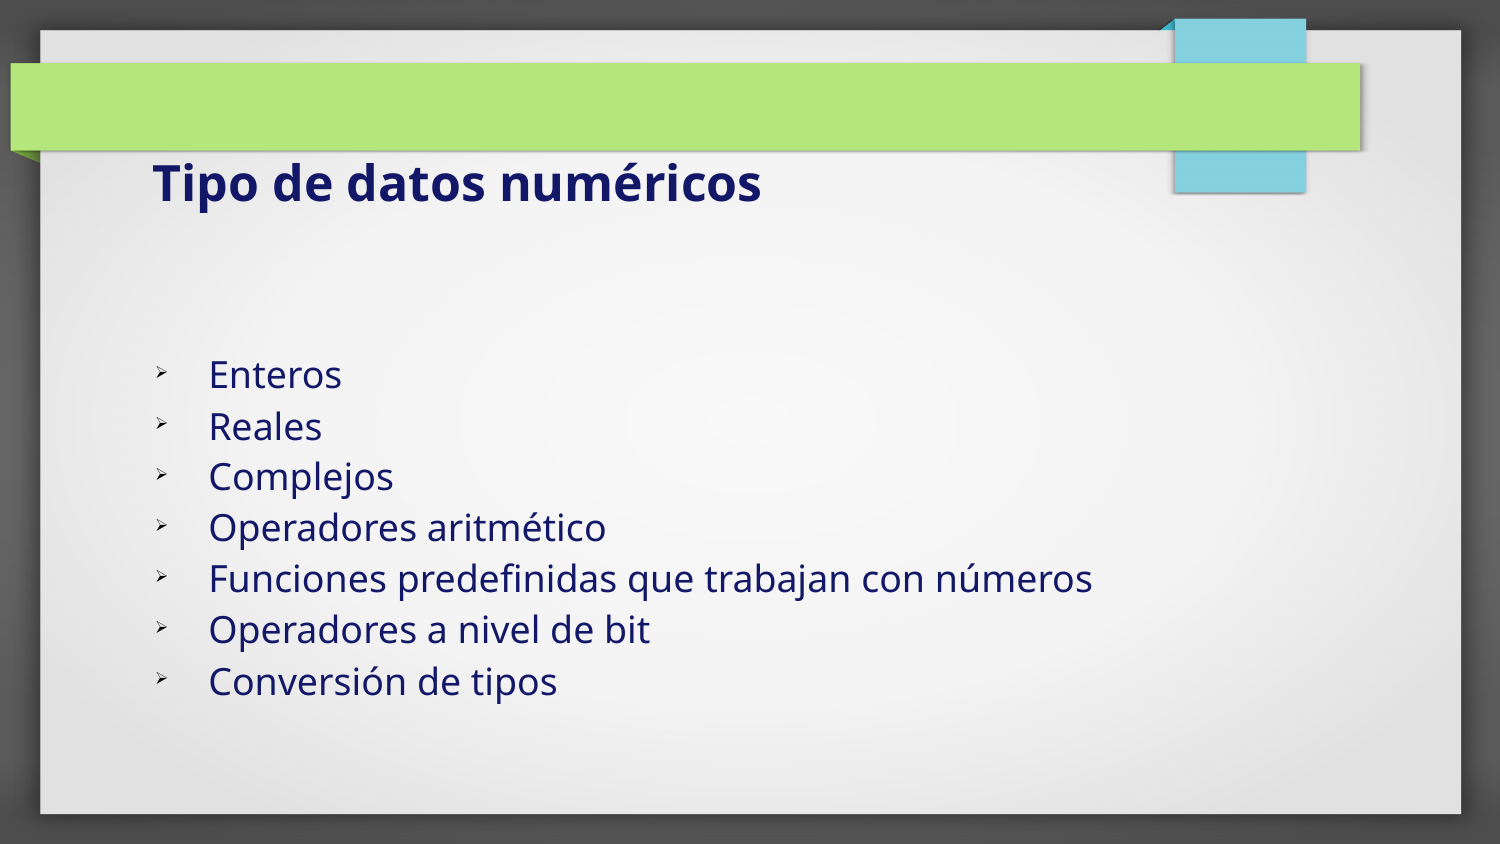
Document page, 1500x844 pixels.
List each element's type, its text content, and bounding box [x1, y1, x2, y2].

list Enteros Reales Complejos Operadores aritmético Funciones predefinidas que trabajan con números Operadores a nivel de bit Conversión de tipos [137, 246, 1099, 844]
picture [0, 0, 1500, 844]
title Tipo de datos numéricos [137, 146, 1011, 227]
